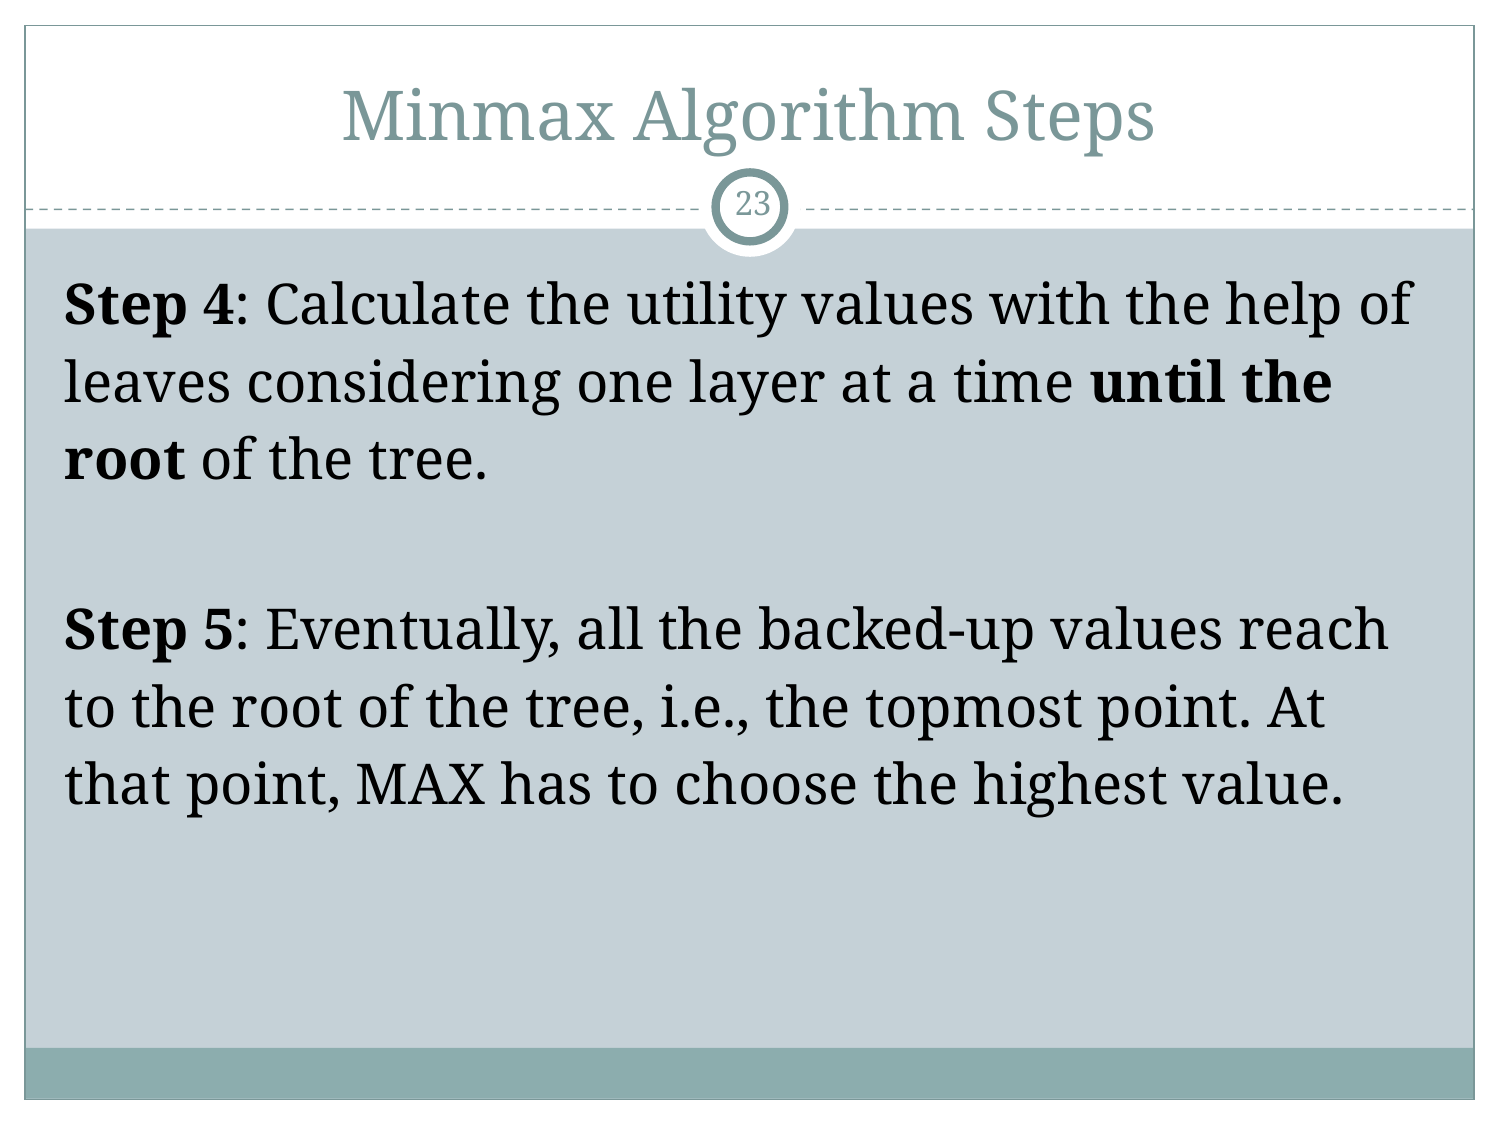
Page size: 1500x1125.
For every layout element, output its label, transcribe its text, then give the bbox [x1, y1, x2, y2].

slide_number <number> [715, 168, 791, 241]
title Minmax Algorithm Steps [49, 37, 1450, 162]
list Step 4: Calculate the utility values with the help of leaves considering one layer at a time until the root of the tree. Step 5: Eventually, all the backed-up values reach to the root of the tree, i.e., the topmost point. At that point, MAX has to choose the highest value. [49, 250, 1445, 1001]
